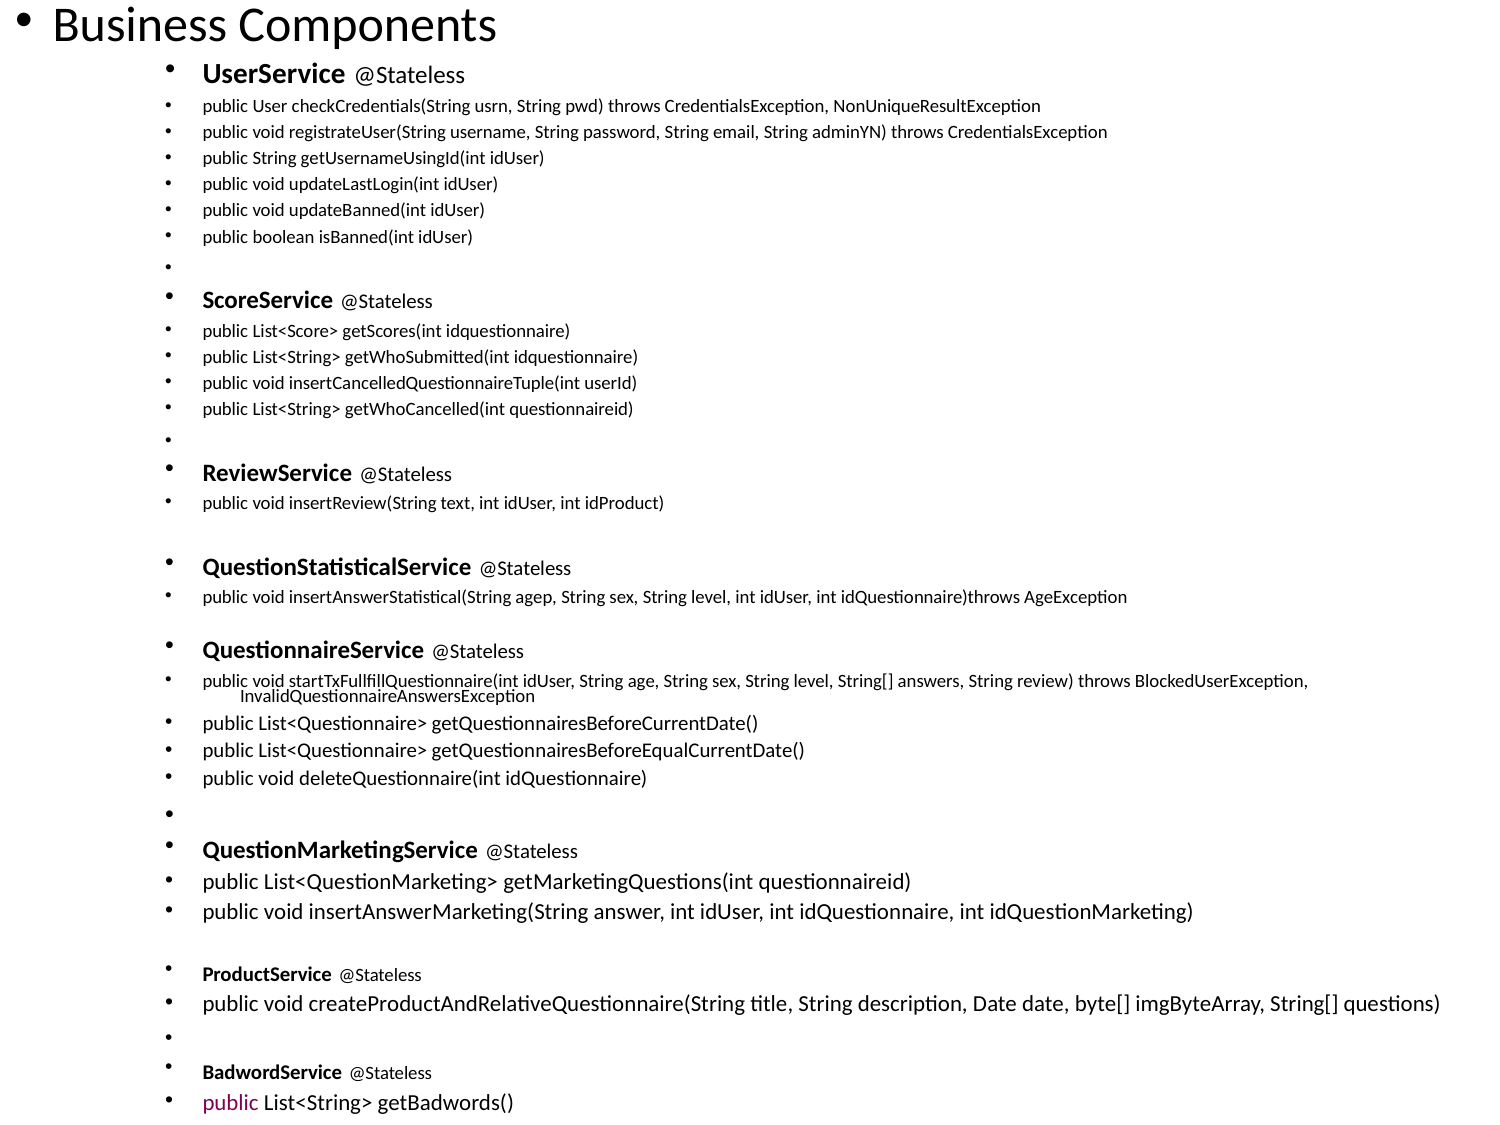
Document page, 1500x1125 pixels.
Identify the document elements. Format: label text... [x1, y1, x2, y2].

list Business Components UserService @Stateless public User checkCredentials(String usrn, String pwd) throws CredentialsException, NonUniqueResultException public void registrateUser(String username, String password, String email, String adminYN) throws CredentialsException public String getUsernameUsingId(int idUser) public void updateLastLogin(int idUser) public void updateBanned(int idUser) public boolean isBanned(int idUser) ScoreService @Stateless public List<Score> getScores(int idquestionnaire) public List<String> getWhoSubmitted(int idquestionnaire) public void insertCancelledQuestionnaireTuple(int userId) public List<String> getWhoCancelled(int questionnaireid) ReviewService @Stateless public void insertReview(String text, int idUser, int idProduct) QuestionStatisticalService @Stateless public void insertAnswerStatistical(String agep, String sex, String level, int idUser, int idQuestionnaire)throws AgeException QuestionnaireService @Stateless public void startTxFullfillQuestionnaire(int idUser, String age, String sex, String level, String[] answers, String review) throws BlockedUserException, InvalidQuestionnaireAnswersException public List<Questionnaire> getQuestionnairesBeforeCurrentDate() public List<Questionnaire> getQuestionnairesBeforeEqualCurrentDate() public void deleteQuestionnaire(int idQuestionnaire) QuestionMarketingService @Stateless public List<QuestionMarketing> getMarketingQuestions(int questionnaireid) public void insertAnswerMarketing(String answer, int idUser, int idQuestionnaire, int idQuestionMarketing) ProductService @Stateless public void createProductAndRelativeQuestionnaire(String title, String description, Date date, byte[] imgByteArray, String[] questions) BadwordService @Stateless public List<String> getBadwords() [0, 0, 1500, 1125]
